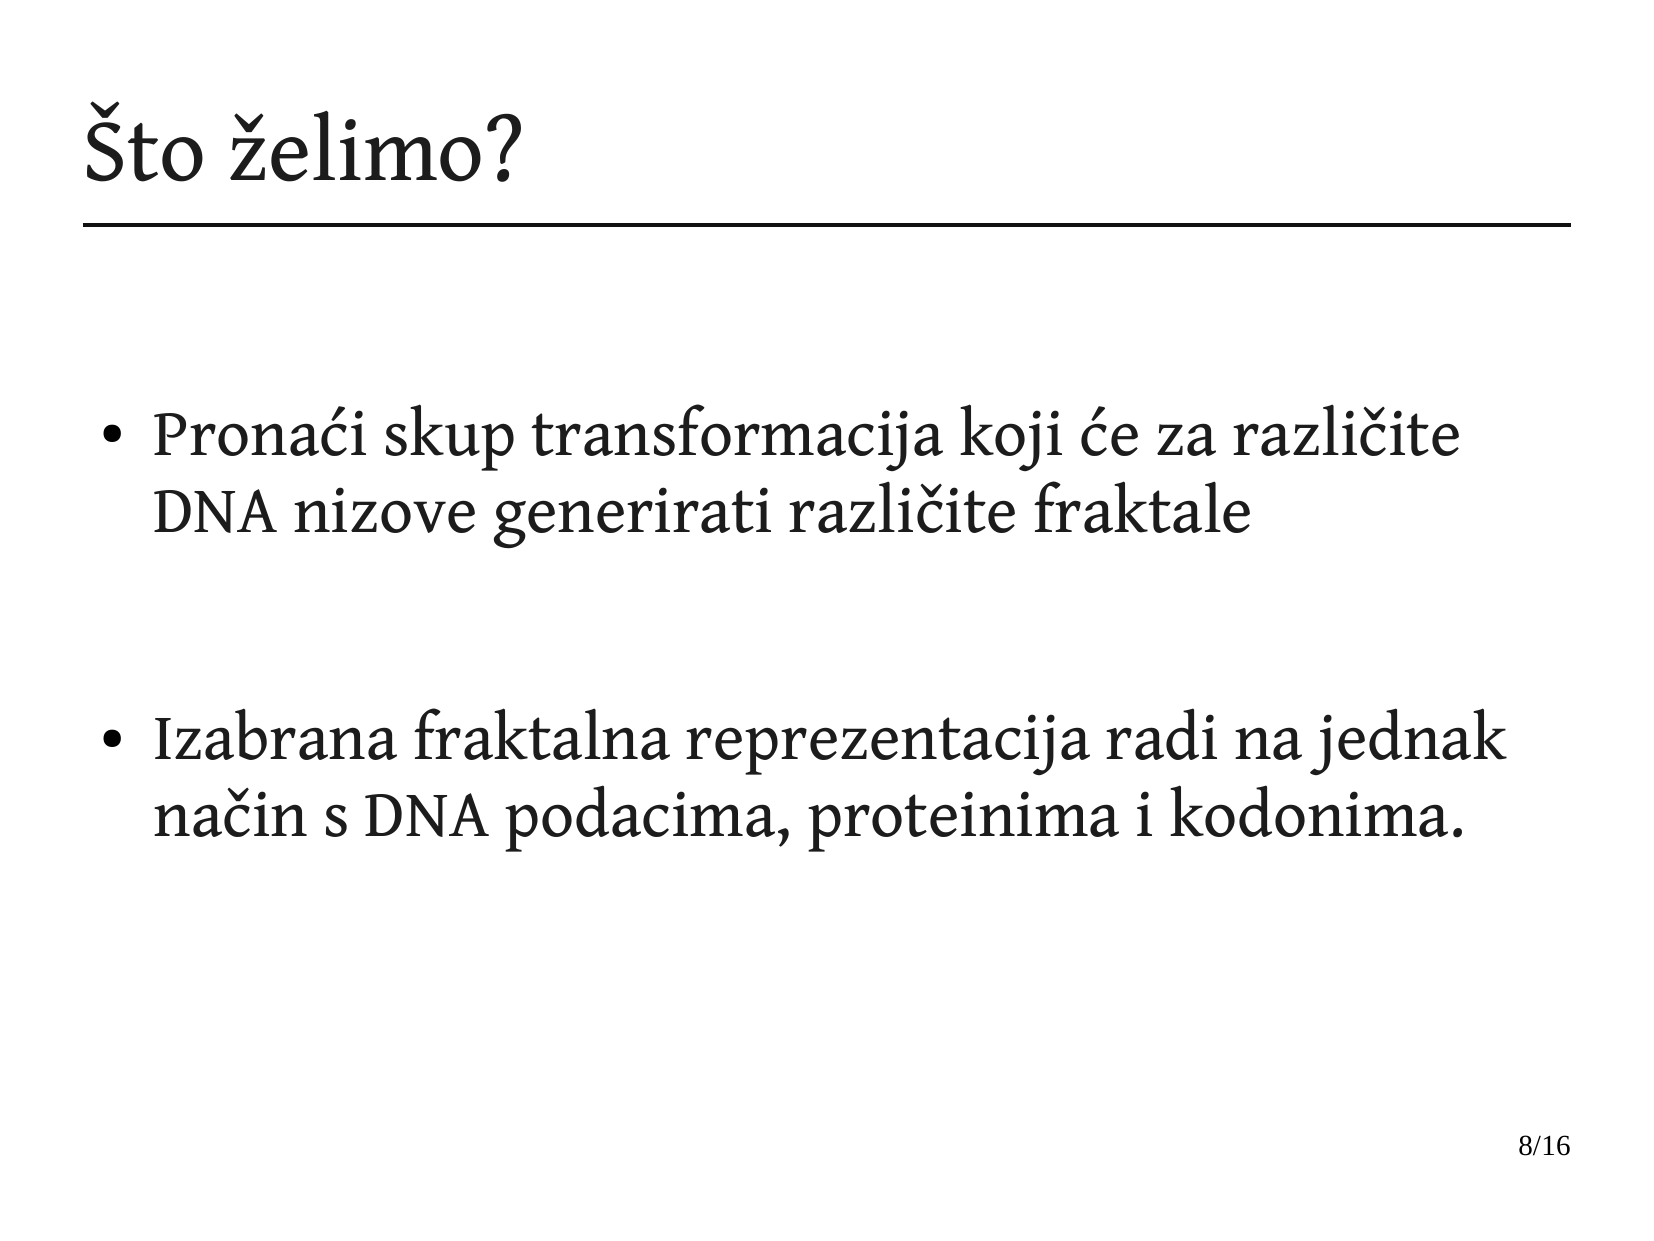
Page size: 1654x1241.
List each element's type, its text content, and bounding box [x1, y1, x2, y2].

list Pronaći skup transformacija koji će za različite DNA nizove generirati različite fraktale Izabrana fraktalna reprezentacija radi na jednak način s DNA podacima, proteinima i kodonima. [82, 290, 1571, 1109]
title Što želimo? [82, 49, 1571, 257]
